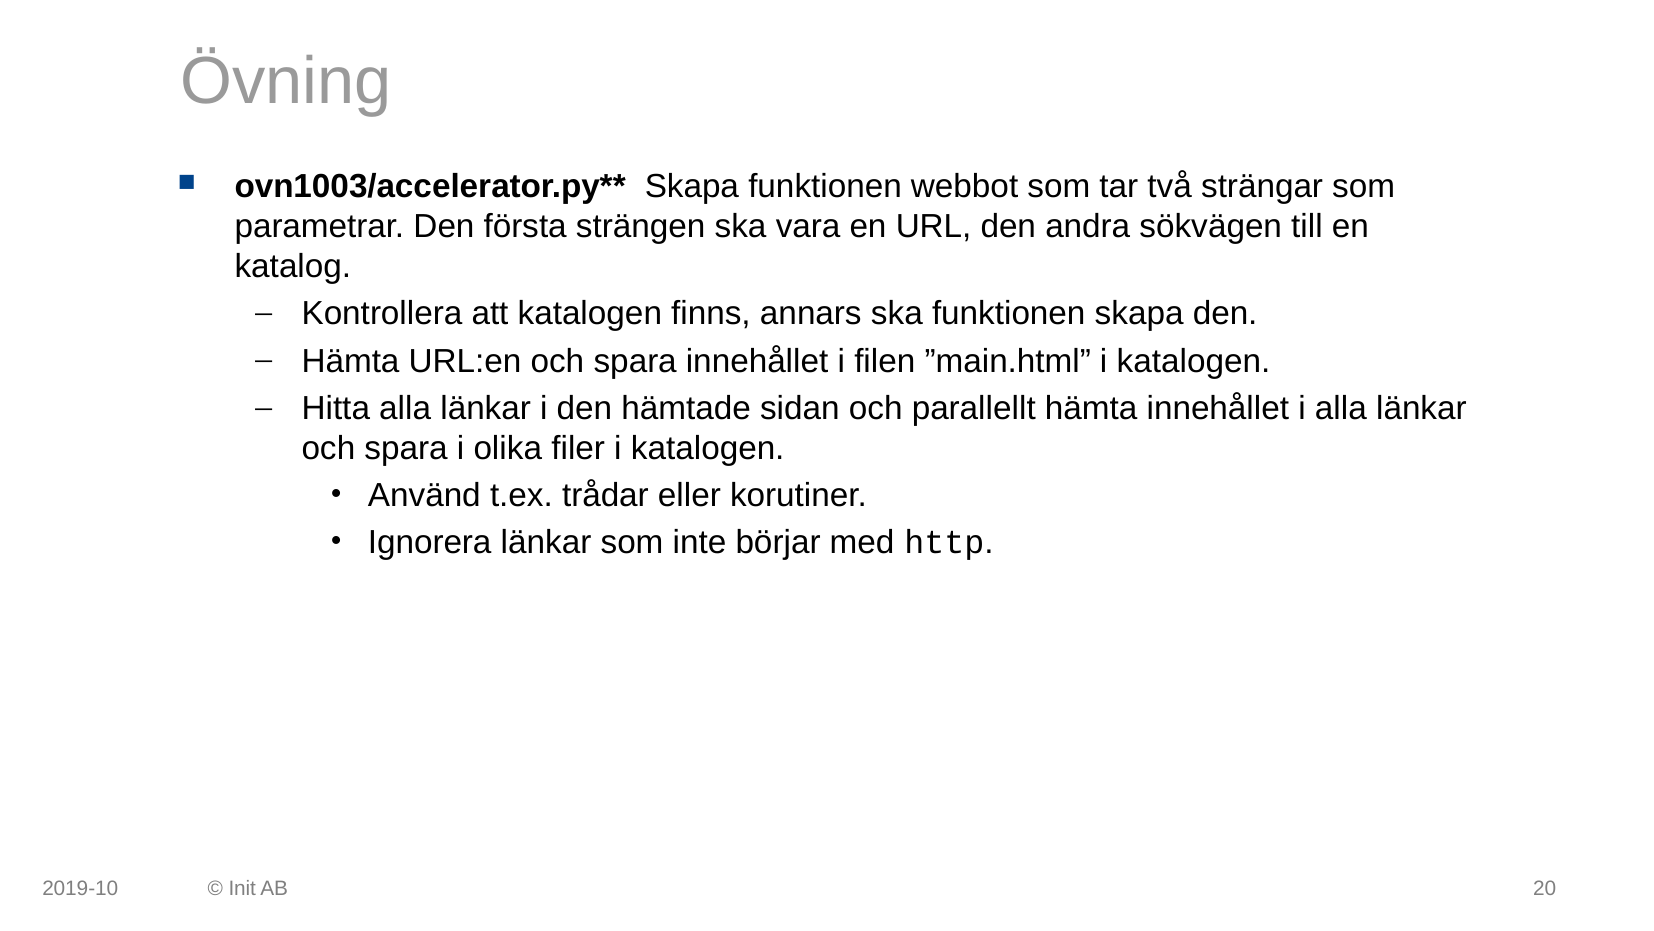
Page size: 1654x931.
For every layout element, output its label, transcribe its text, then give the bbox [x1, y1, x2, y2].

text_box © Init AB [192, 857, 1461, 908]
text_box Övning [165, 0, 1489, 125]
text_box 2019-10 [27, 857, 166, 908]
text_box ovn1003/accelerator.py** Skapa funktionen webbot som tar två strängar som parametrar. Den första strängen ska vara en URL, den andra sökvägen till en katalog. Kontrollera att katalogen finns, annars ska funktionen skapa den. Hämta URL:en och spara innehållet i filen ”main.html” i katalogen. Hitta alla länkar i den hämtade sidan och parallellt hämta innehållet i alla länkar och spara i olika filer i katalogen. Använd t.ex. trådar eller korutiner. Ignorera länkar som inte börjar med http. [165, 156, 1489, 796]
text_box <nummer> [1488, 857, 1571, 908]
